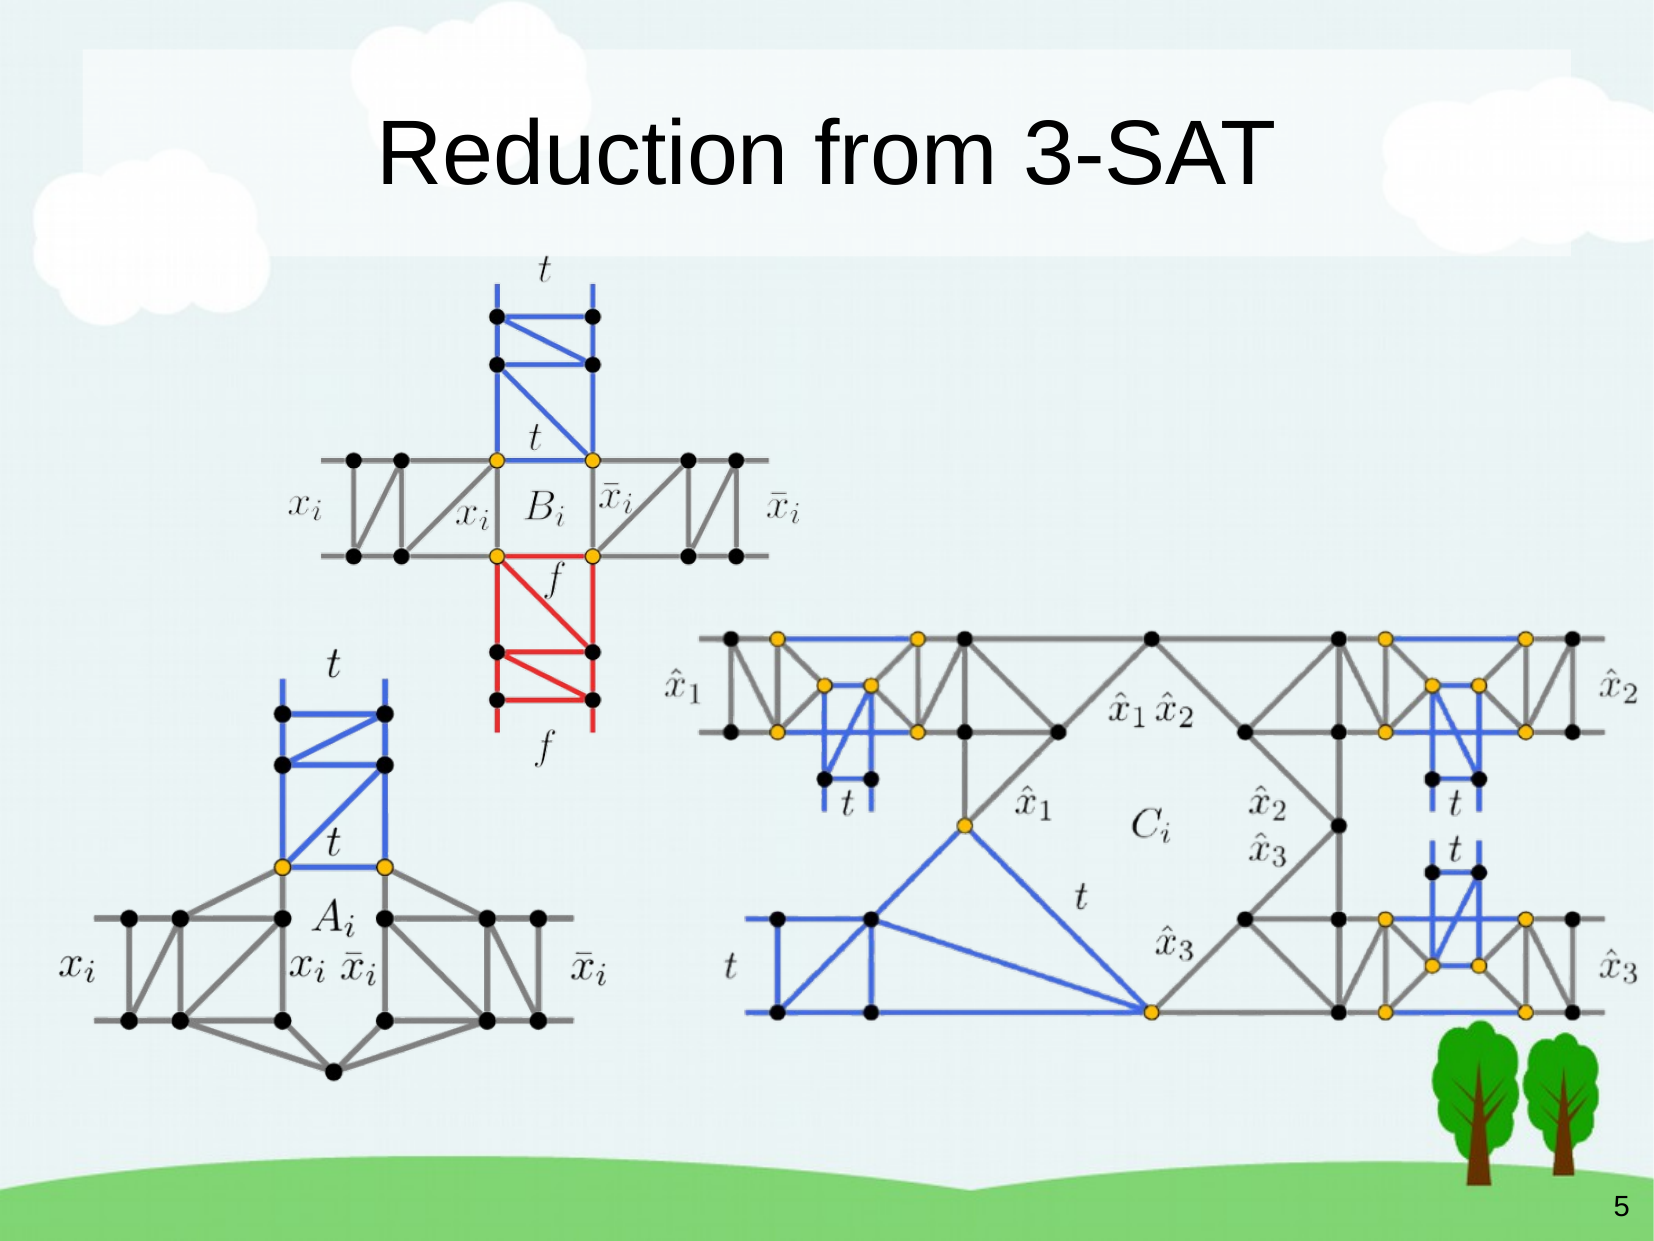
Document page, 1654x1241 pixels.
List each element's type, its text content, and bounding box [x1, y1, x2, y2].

picture [0, 0, 1654, 1241]
title Reduction from 3-SAT [82, 49, 1571, 257]
